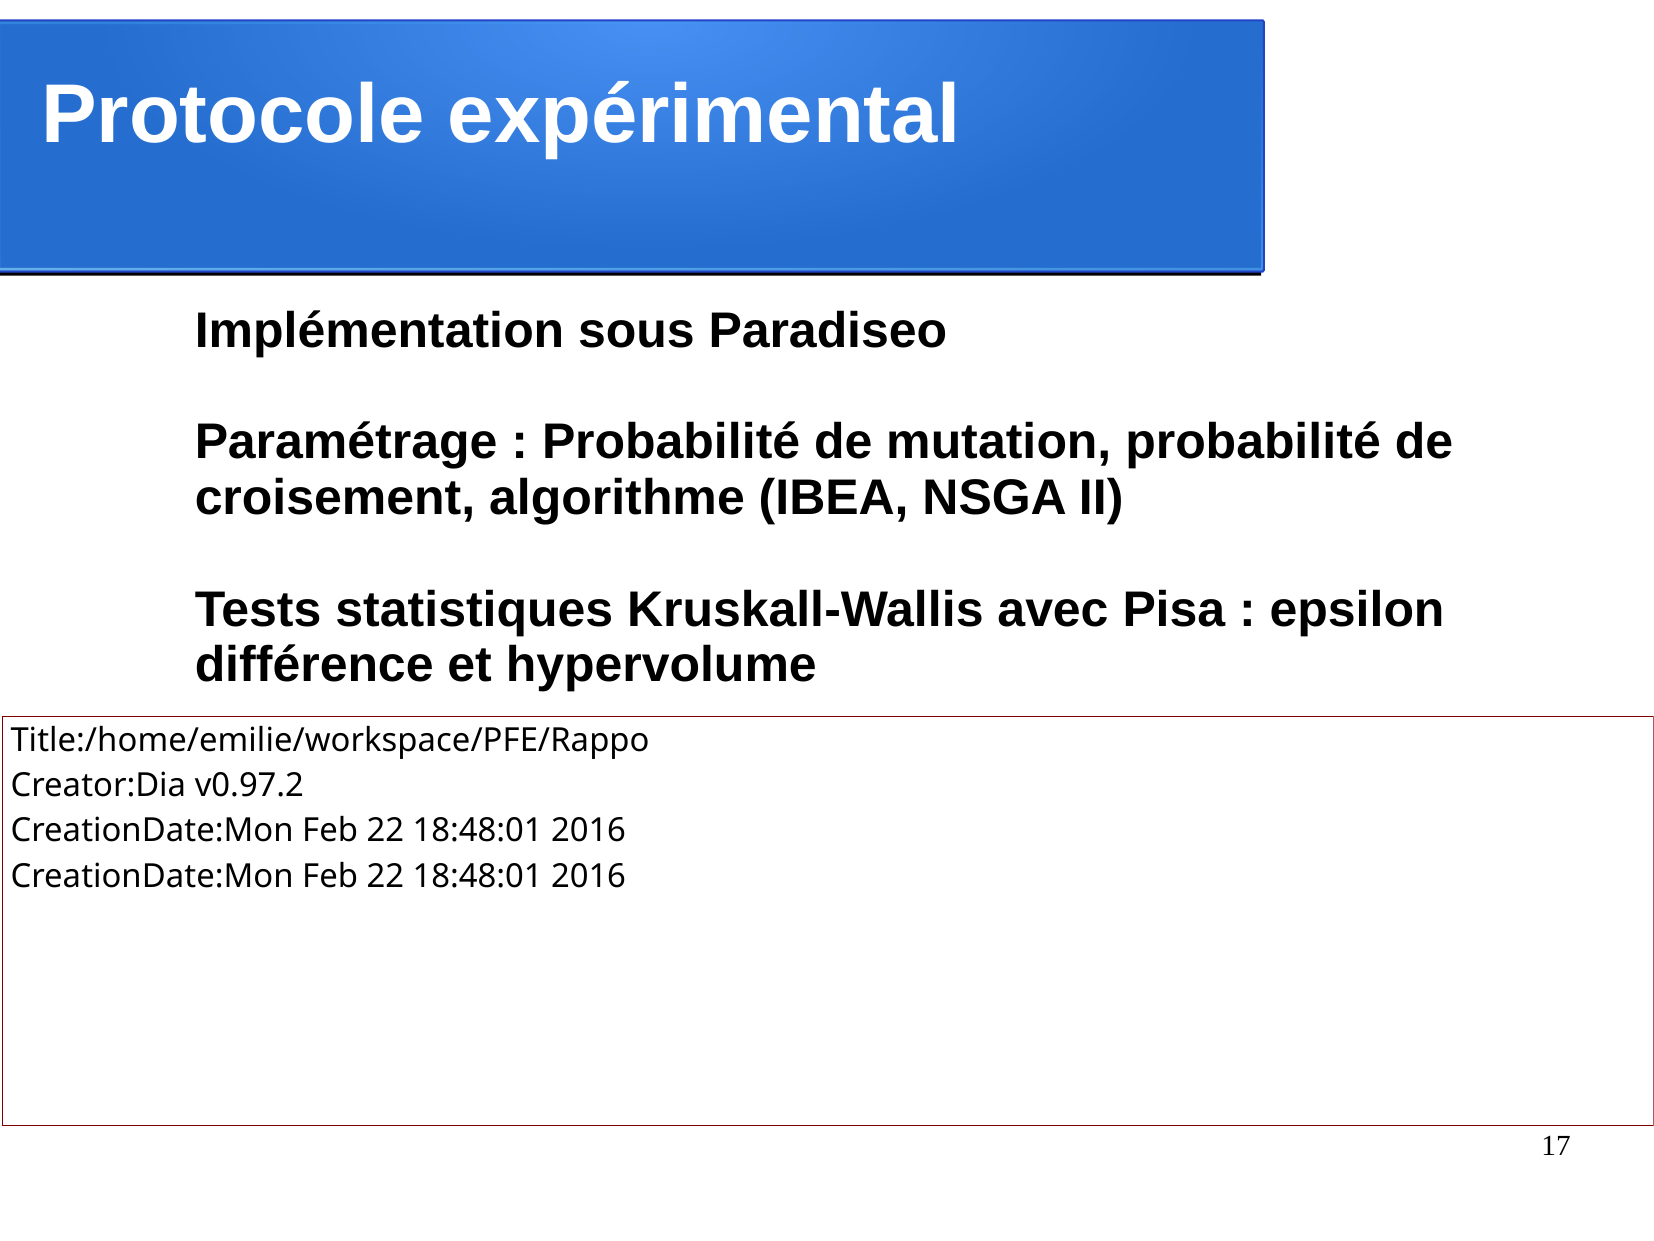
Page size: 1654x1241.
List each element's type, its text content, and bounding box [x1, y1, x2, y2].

text_box Implémentation sous Paradiseo Paramétrage : Probabilité de mutation, probabilité de croisement, algorithme (IBEA, NSGA II) Tests statistiques Kruskall-Wallis avec Pisa : epsilon différence et hypervolume [180, 294, 1516, 713]
picture [0, 713, 1654, 1126]
text_box Protocole expérimental [26, 60, 1111, 355]
